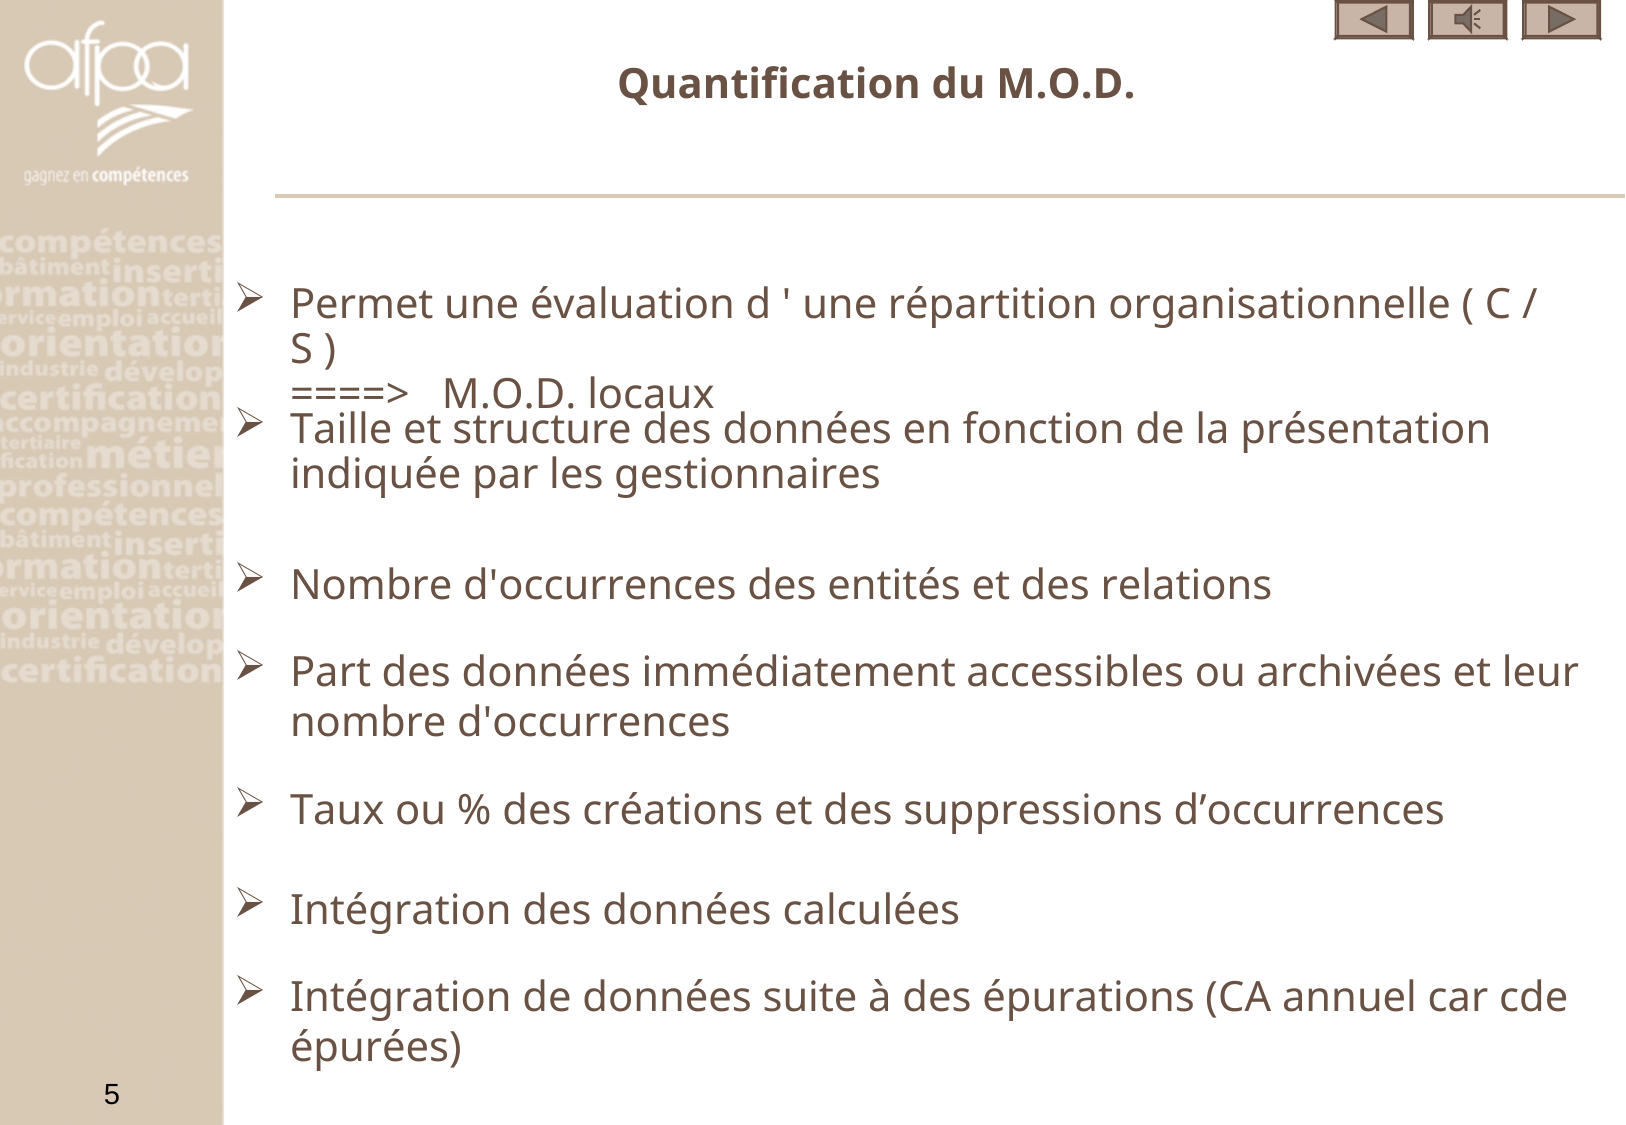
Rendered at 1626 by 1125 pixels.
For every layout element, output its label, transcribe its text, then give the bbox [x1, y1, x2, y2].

text_box [1524, 0, 1600, 39]
title Quantification du M.O.D. [351, 32, 1403, 133]
text_box Intégration de données suite à des épurations (CA annuel car cde épurées) [218, 962, 1600, 1038]
list Intégration des données calculées [218, 874, 1600, 962]
text_box [1336, 0, 1413, 39]
text_box Part des données immédiatement accessibles ou archivées et leur nombre d'occurrences [218, 637, 1600, 750]
text_box [1430, 0, 1507, 39]
text_box Taux ou % des créations et des suppressions d’occurrences [218, 774, 1600, 850]
picture [0, 0, 1626, 1125]
text_box Permet une évaluation d ' une répartition organisationnelle ( C / S ) ====> M.O.D. locaux [218, 274, 1600, 375]
text_box Nombre d'occurrences des entités et des relations [218, 549, 1600, 637]
text_box Taille et structure des données en fonction de la présentation indiquée par les gestionnaires [218, 399, 1600, 513]
